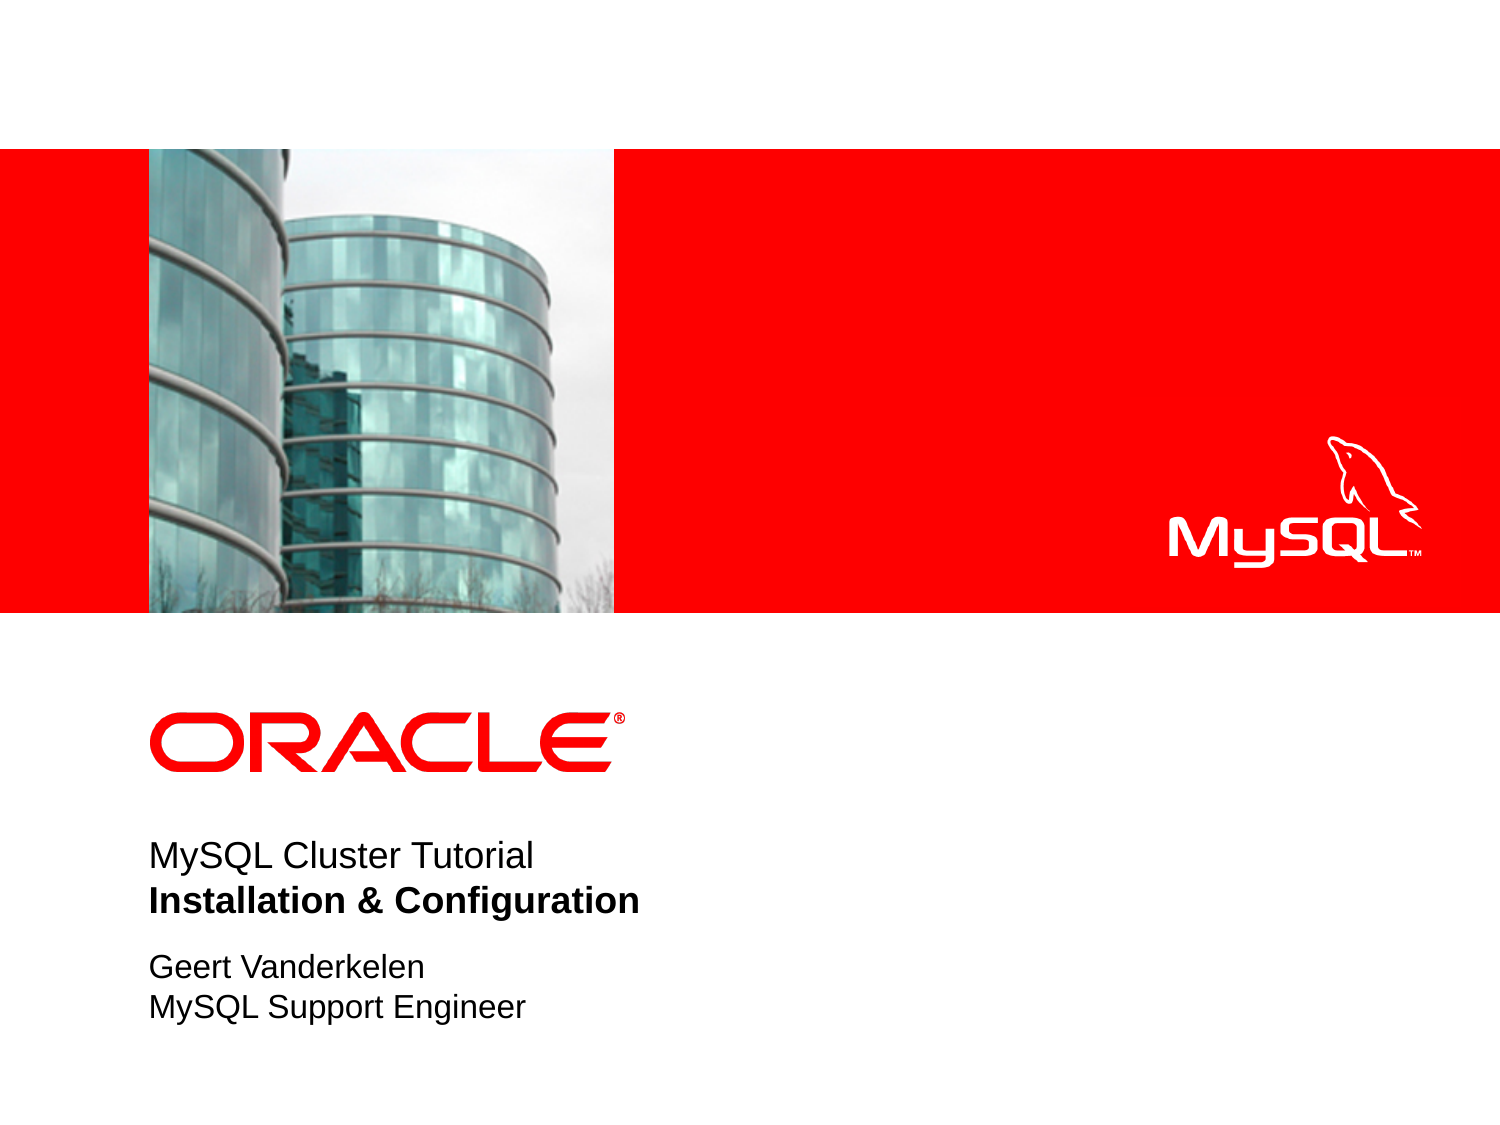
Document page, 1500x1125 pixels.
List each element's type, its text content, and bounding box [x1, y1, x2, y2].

picture [150, 712, 625, 772]
title MySQL Cluster Tutorial Installation & Configuration [133, 787, 1409, 929]
text_box Geert Vanderkelen MySQL Support Engineer [133, 937, 1184, 1063]
picture [0, 149, 1500, 613]
